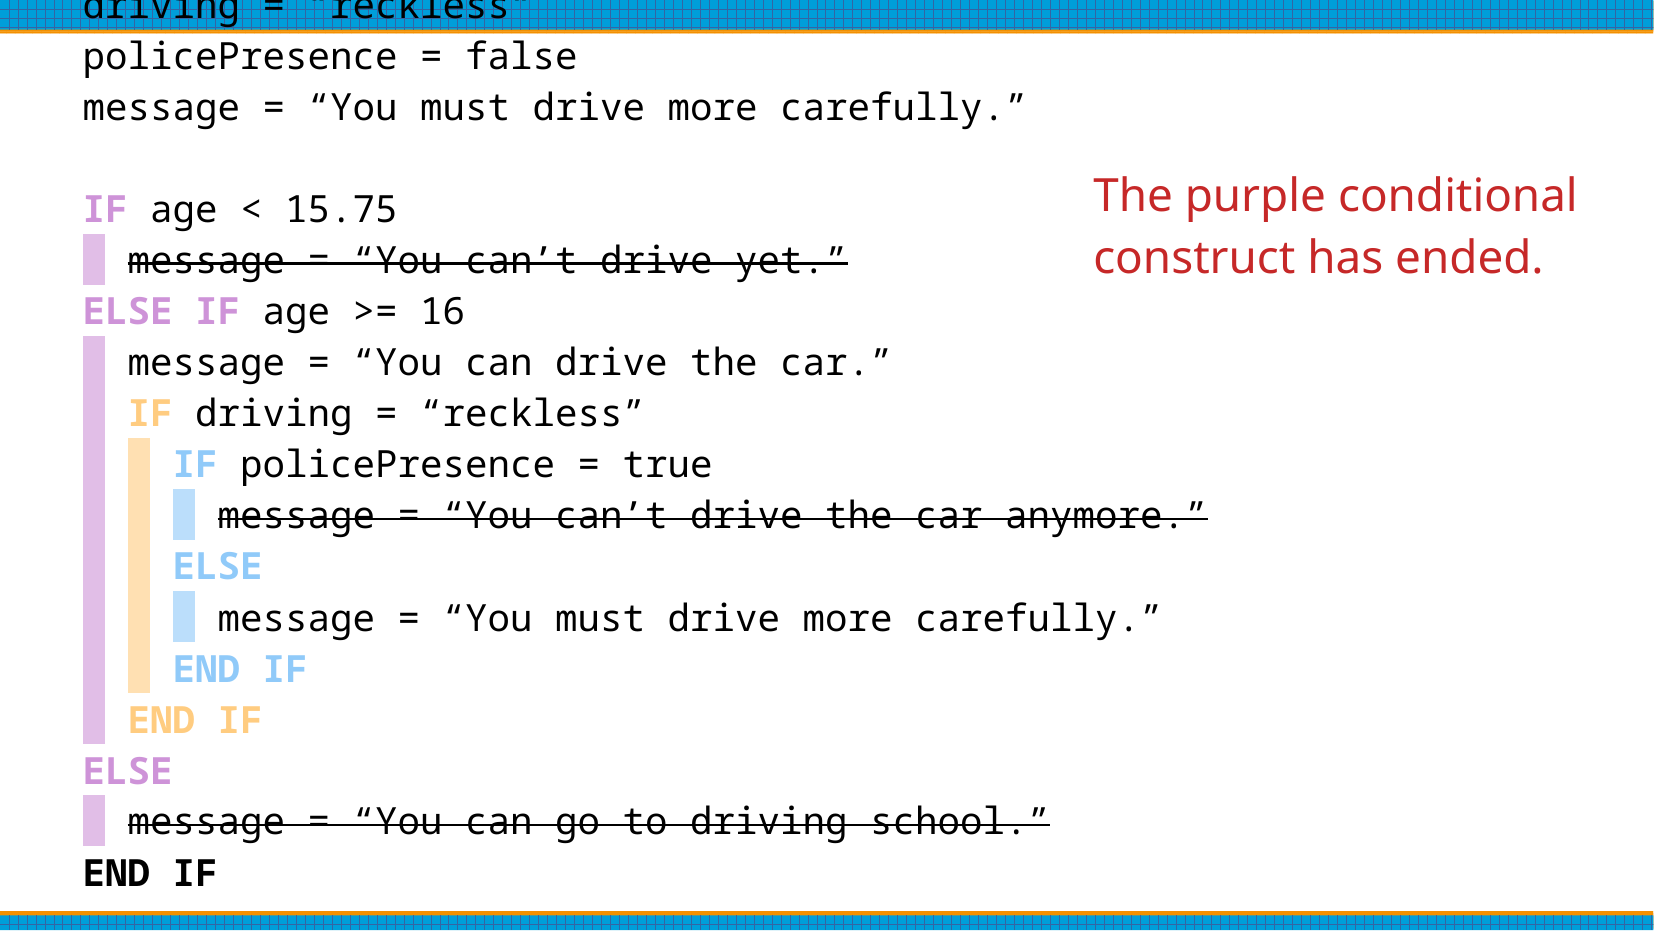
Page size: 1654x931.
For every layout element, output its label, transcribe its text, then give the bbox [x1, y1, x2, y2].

subtitle age = 16 driving = “reckless“ policePresence = false message = “You must drive more carefully.” IF age < 15.75 message = “You can’t drive yet.” ELSE IF age >= 16 message = “You can drive the car.” IF driving = “reckless” IF policePresence = true message = “You can’t drive the car anymore.” ELSE message = “You must drive more carefully.” END IF END IF ELSE message = “You can go to driving school.” END IF output message [82, 69, 1571, 858]
text_box The purple conditional construct has ended. [1087, 75, 1613, 376]
